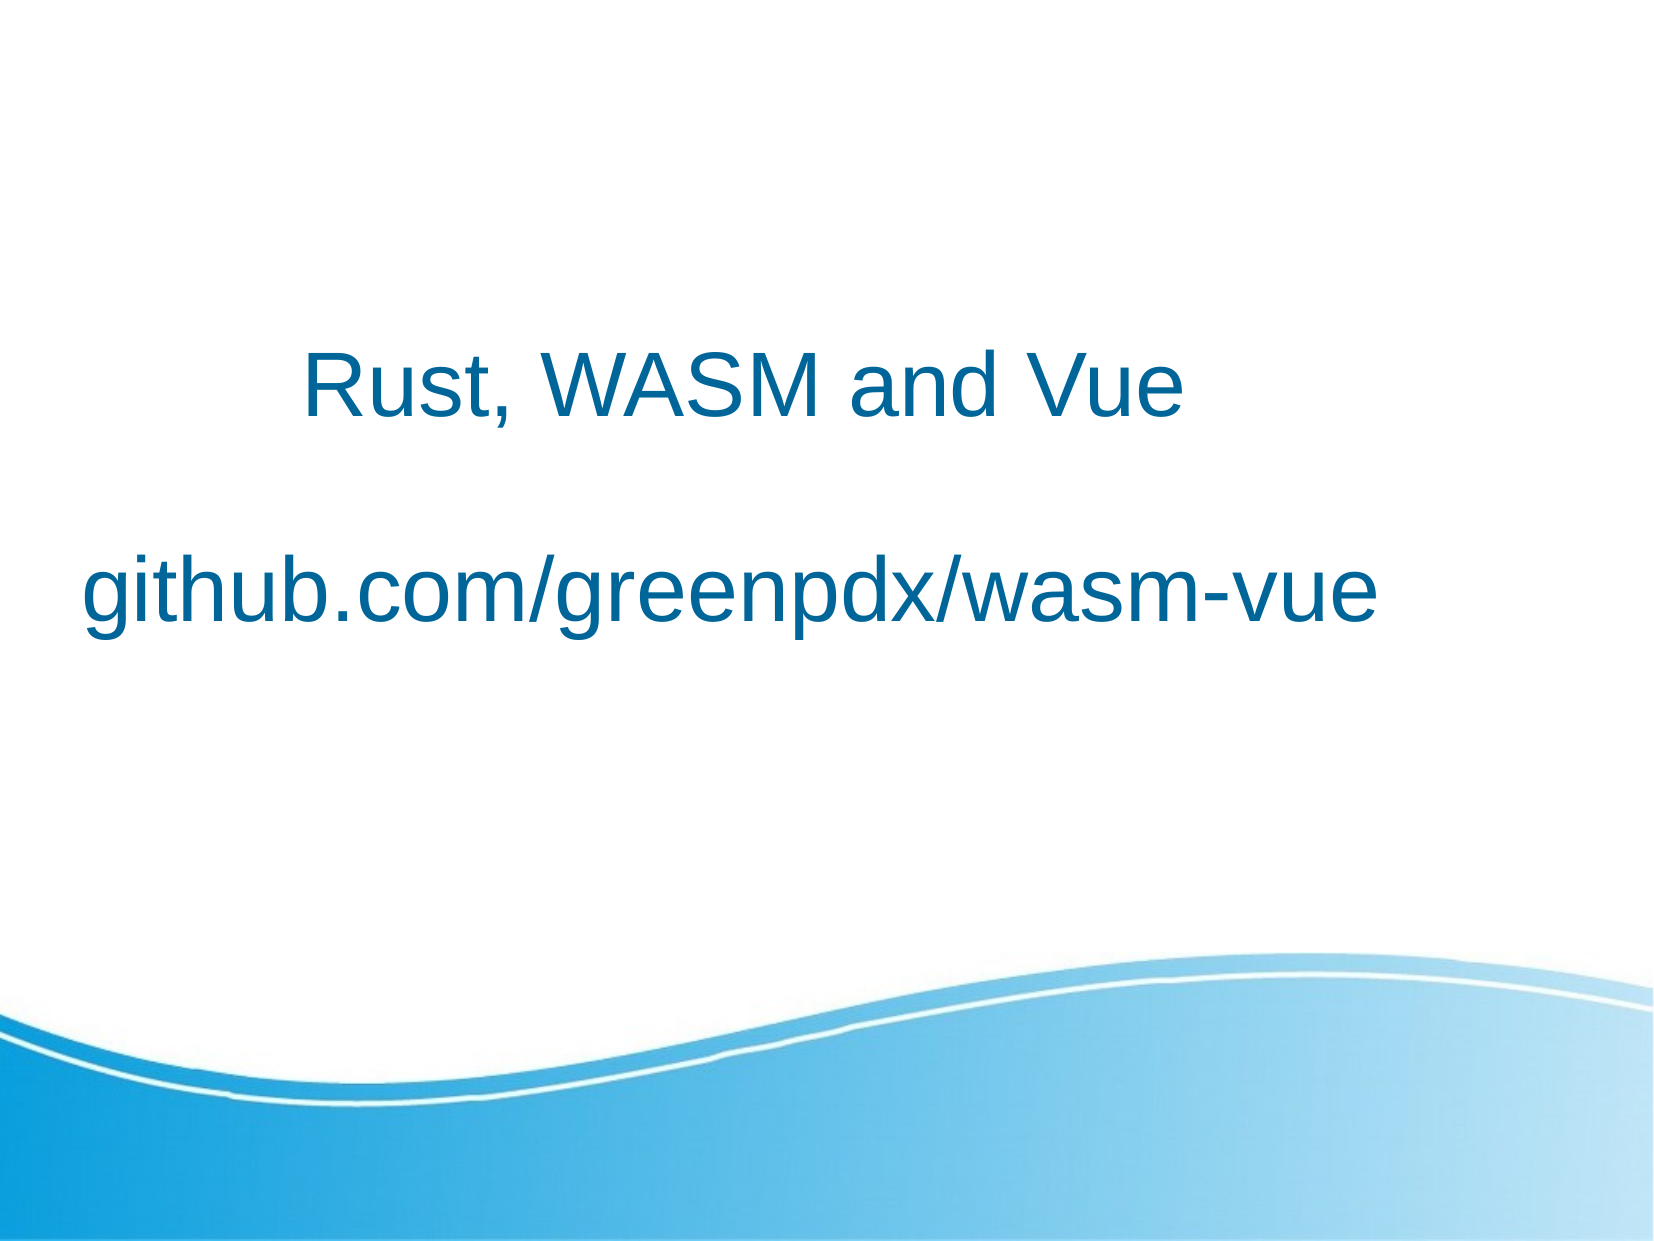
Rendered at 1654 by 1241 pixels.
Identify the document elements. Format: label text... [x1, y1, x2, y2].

picture [0, 952, 1654, 1241]
title Rust, WASM and Vue github.com/greenpdx/wasm-vue [0, 333, 1489, 642]
